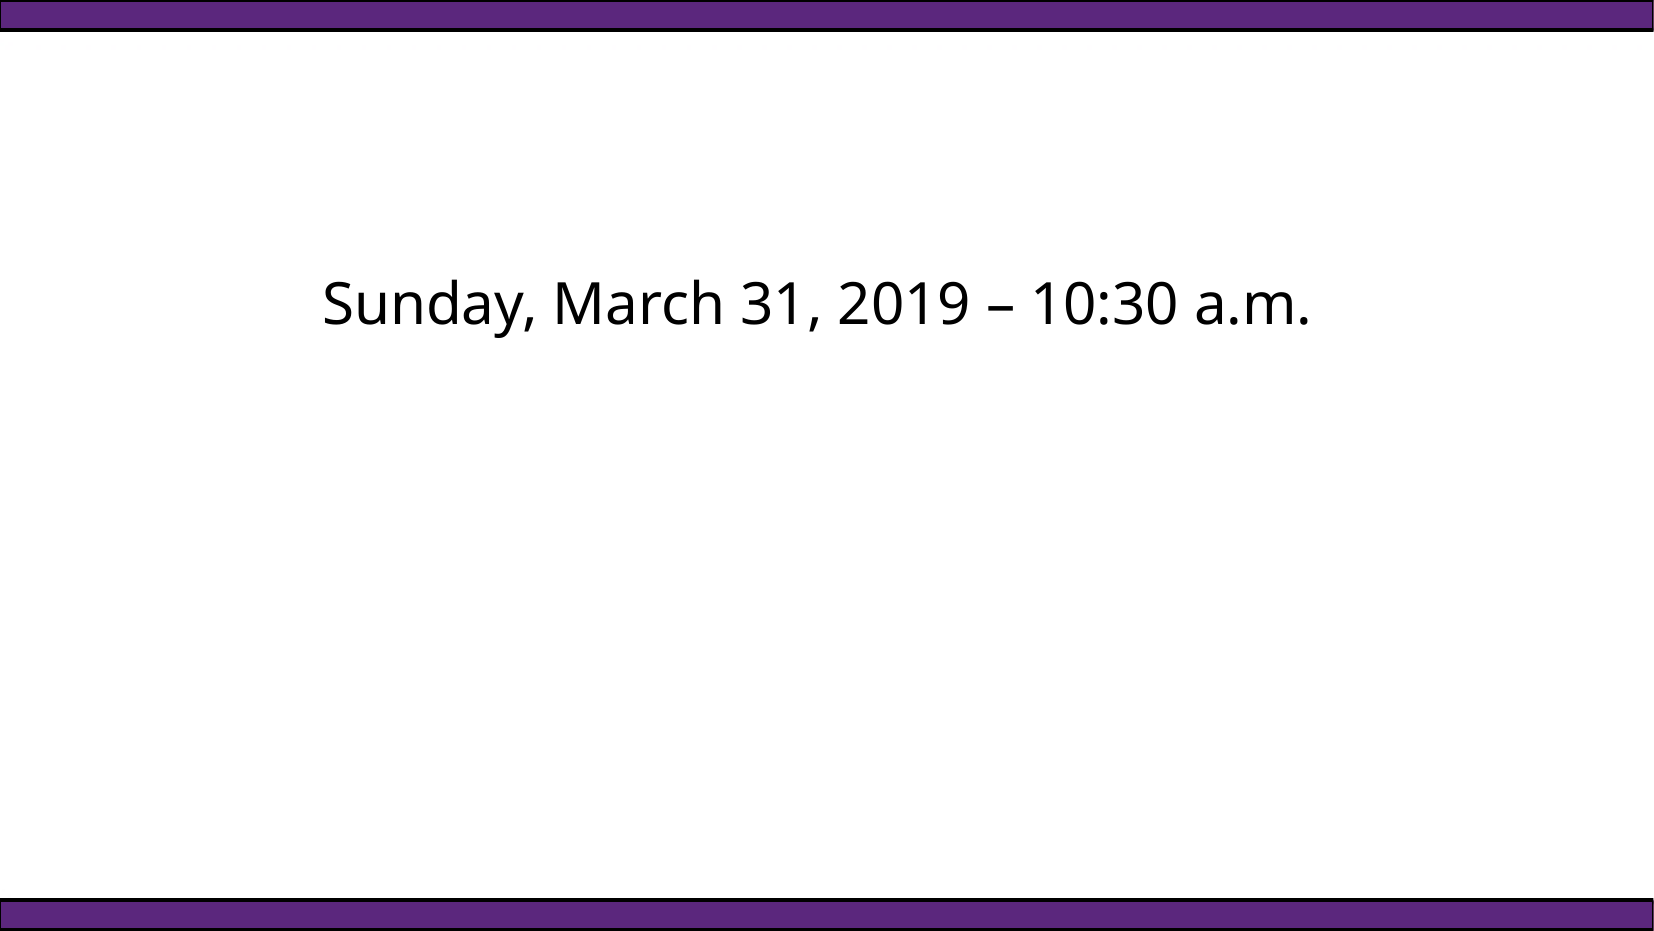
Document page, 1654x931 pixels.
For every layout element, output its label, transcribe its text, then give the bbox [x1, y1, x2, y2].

text_box [0, 0, 1654, 31]
picture [0, 31, 1654, 900]
text_box Sunday, March 31, 2019 – 10:30 a.m. [75, 255, 1561, 348]
text_box [0, 900, 1654, 931]
